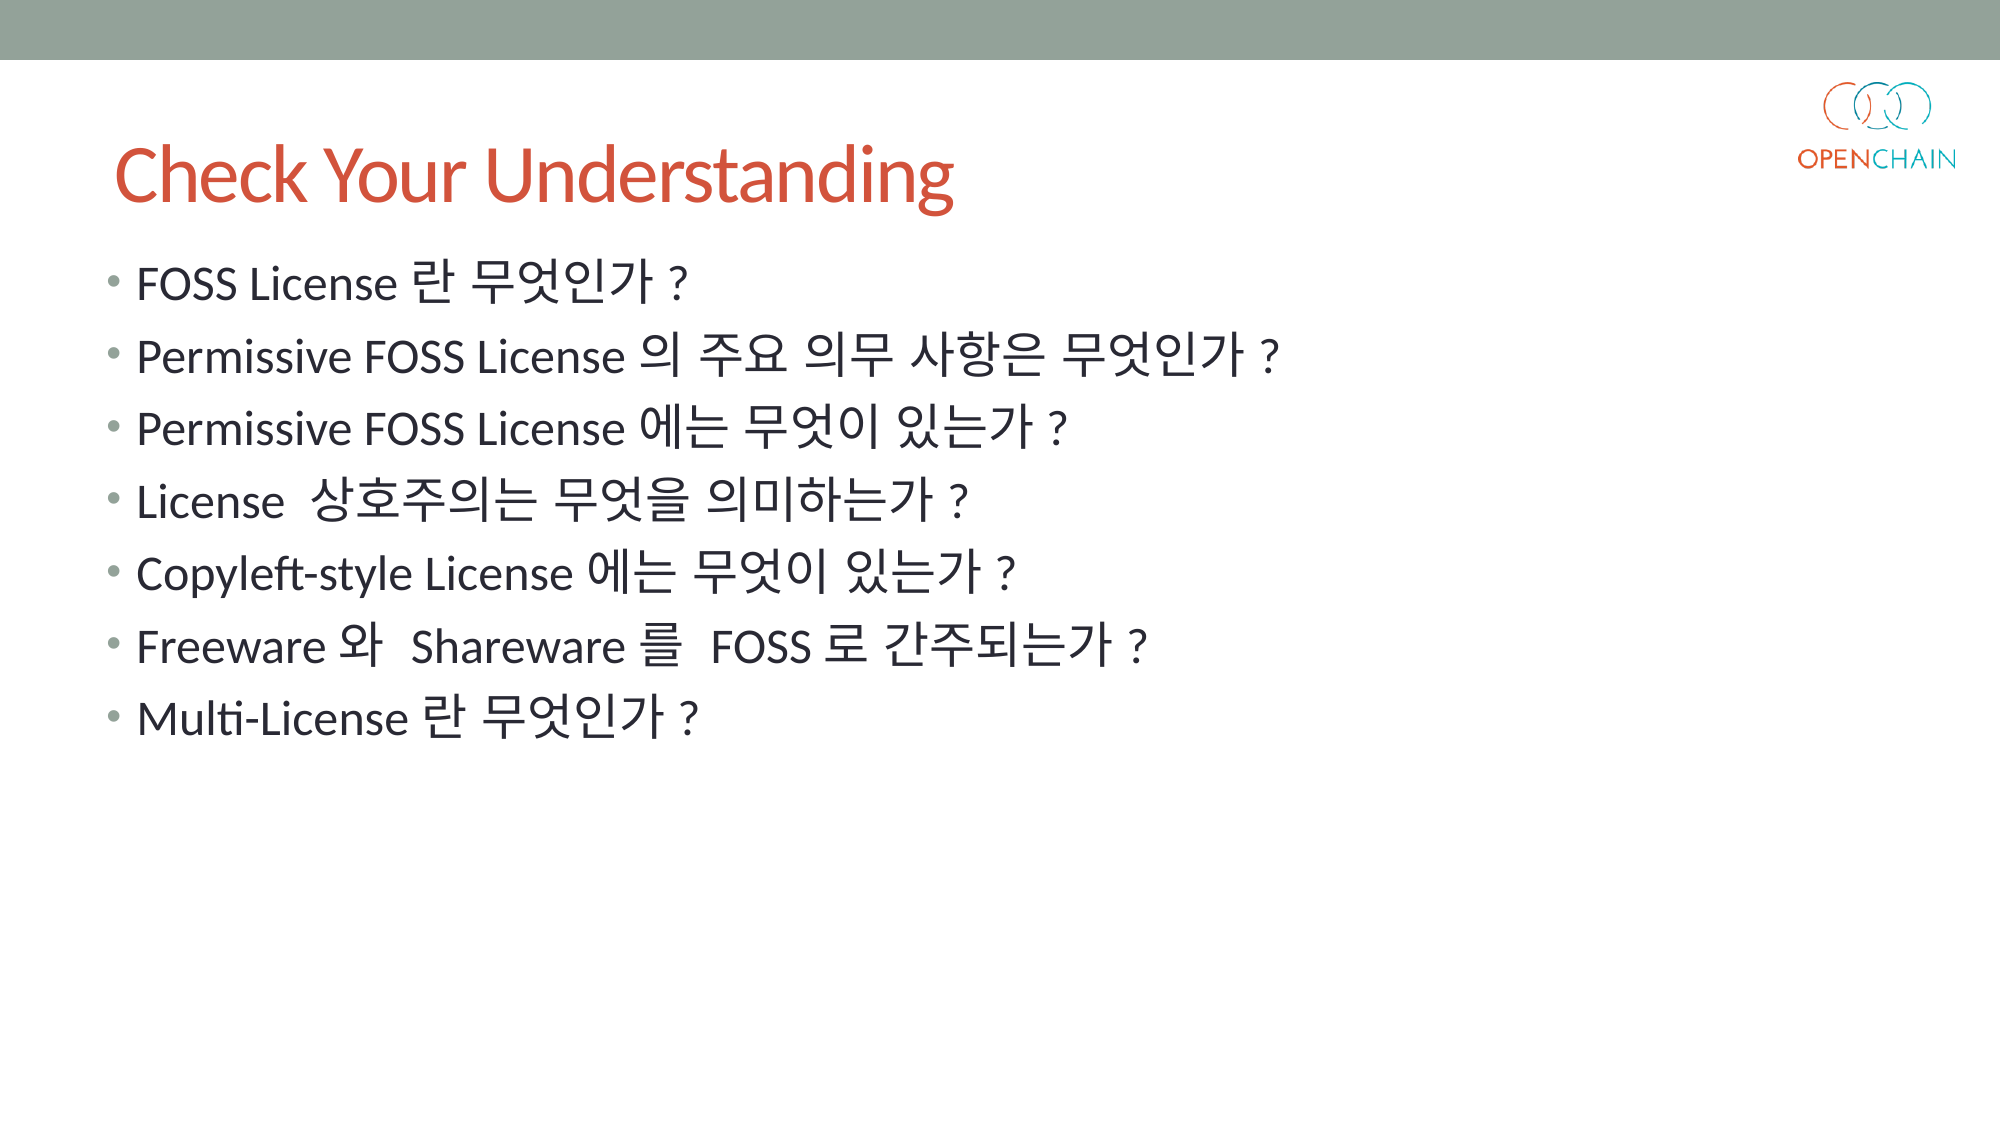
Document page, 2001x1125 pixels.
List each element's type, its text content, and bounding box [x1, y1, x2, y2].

list FOSS License란 무엇인가? Permissive FOSS License의 주요 의무 사항은 무엇인가? Permissive FOSS License에는 무엇이 있는가? License 상호주의는 무엇을 의미하는가? Copyleft-style License에는 무엇이 있는가? Freeware와 Shareware를 FOSS로 간주되는가? Multi-License란 무엇인가? [91, 243, 1970, 1125]
title Check Your Understanding [99, 87, 1900, 243]
